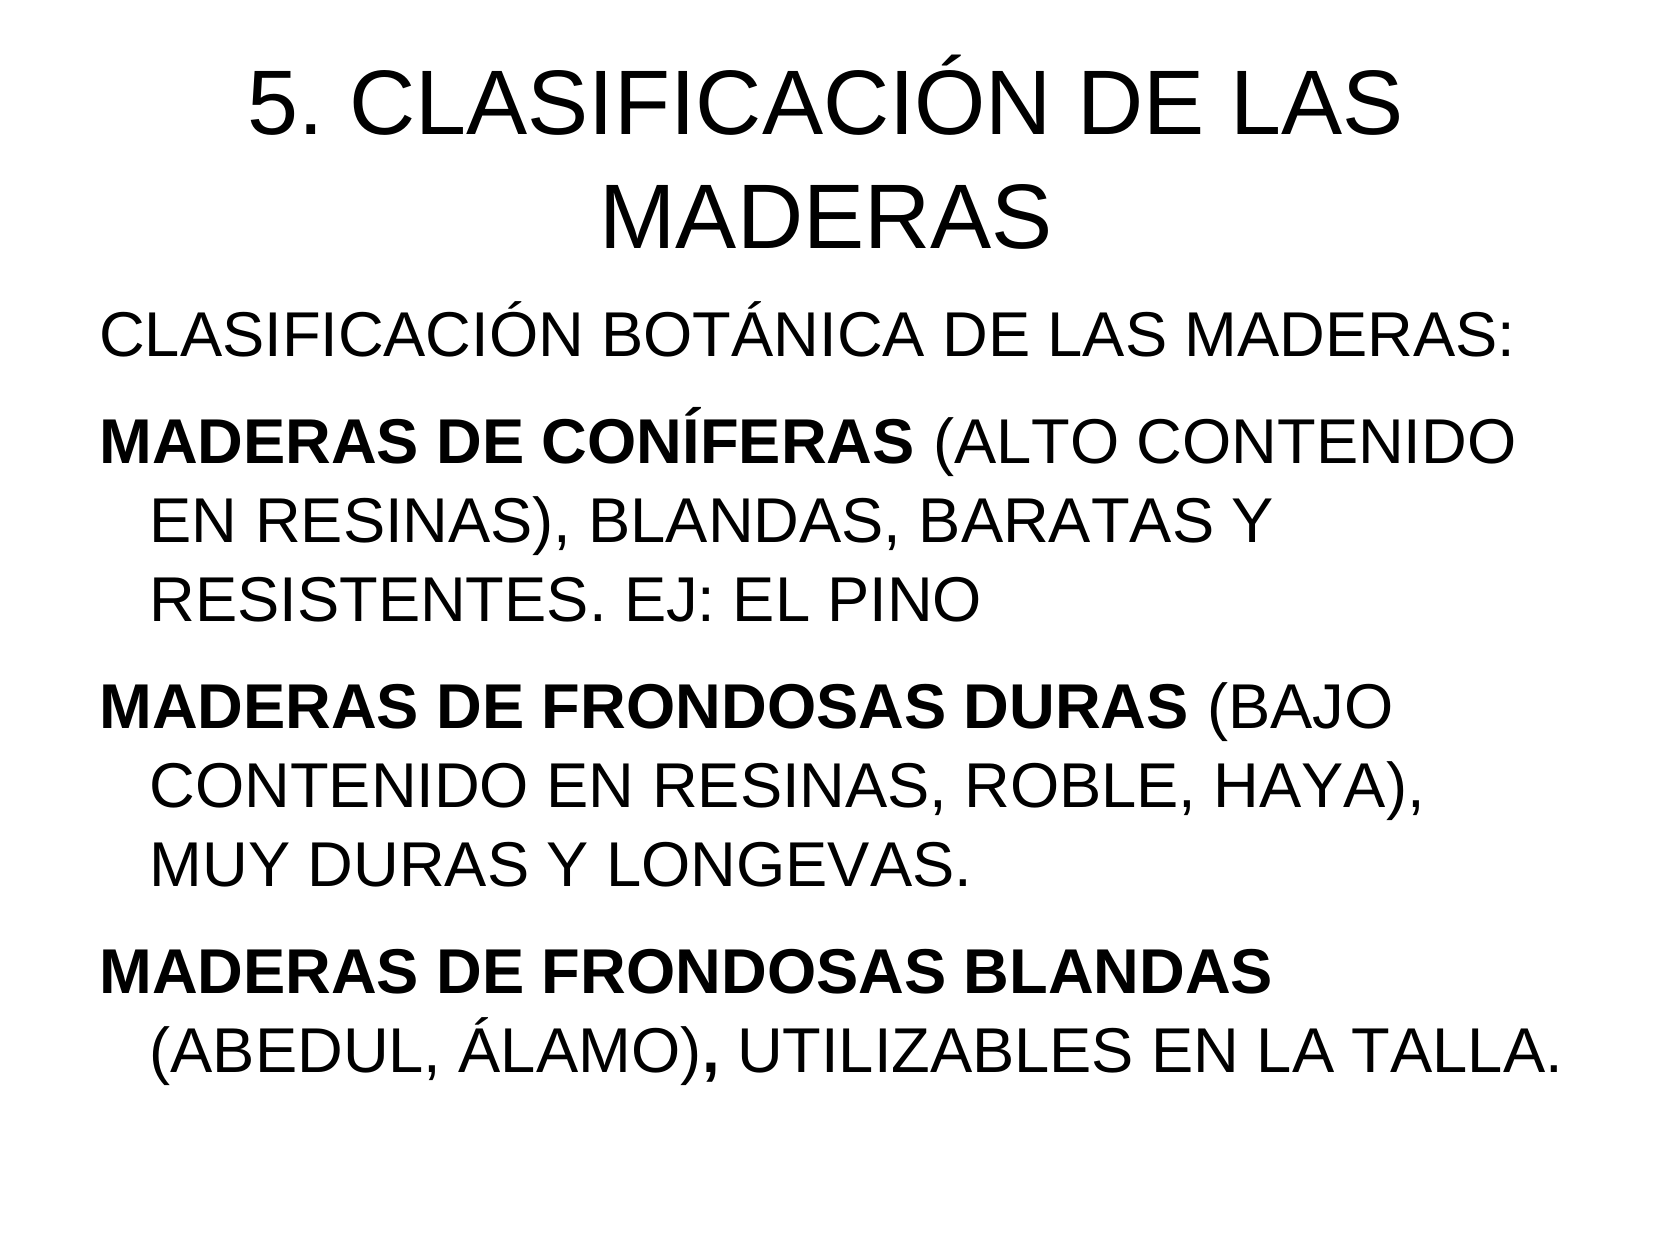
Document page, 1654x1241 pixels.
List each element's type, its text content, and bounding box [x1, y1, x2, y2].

title 5. CLASIFICACIÓN DE LAS MADERAS [82, 38, 1571, 268]
list CLASIFICACIÓN BOTÁNICA DE LAS MADERAS: MADERAS DE CONÍFERAS (ALTO CONTENIDO EN RESINAS), BLANDAS, BARATAS Y RESISTENTES. EJ: EL PINO MADERAS DE FRONDOSAS DURAS (BAJO CONTENIDO EN RESINAS, ROBLE, HAYA), MUY DURAS Y LONGEVAS. MADERAS DE FRONDOSAS BLANDAS (ABEDUL, ÁLAMO), UTILIZABLES EN LA TALLA. [82, 290, 1571, 1109]
